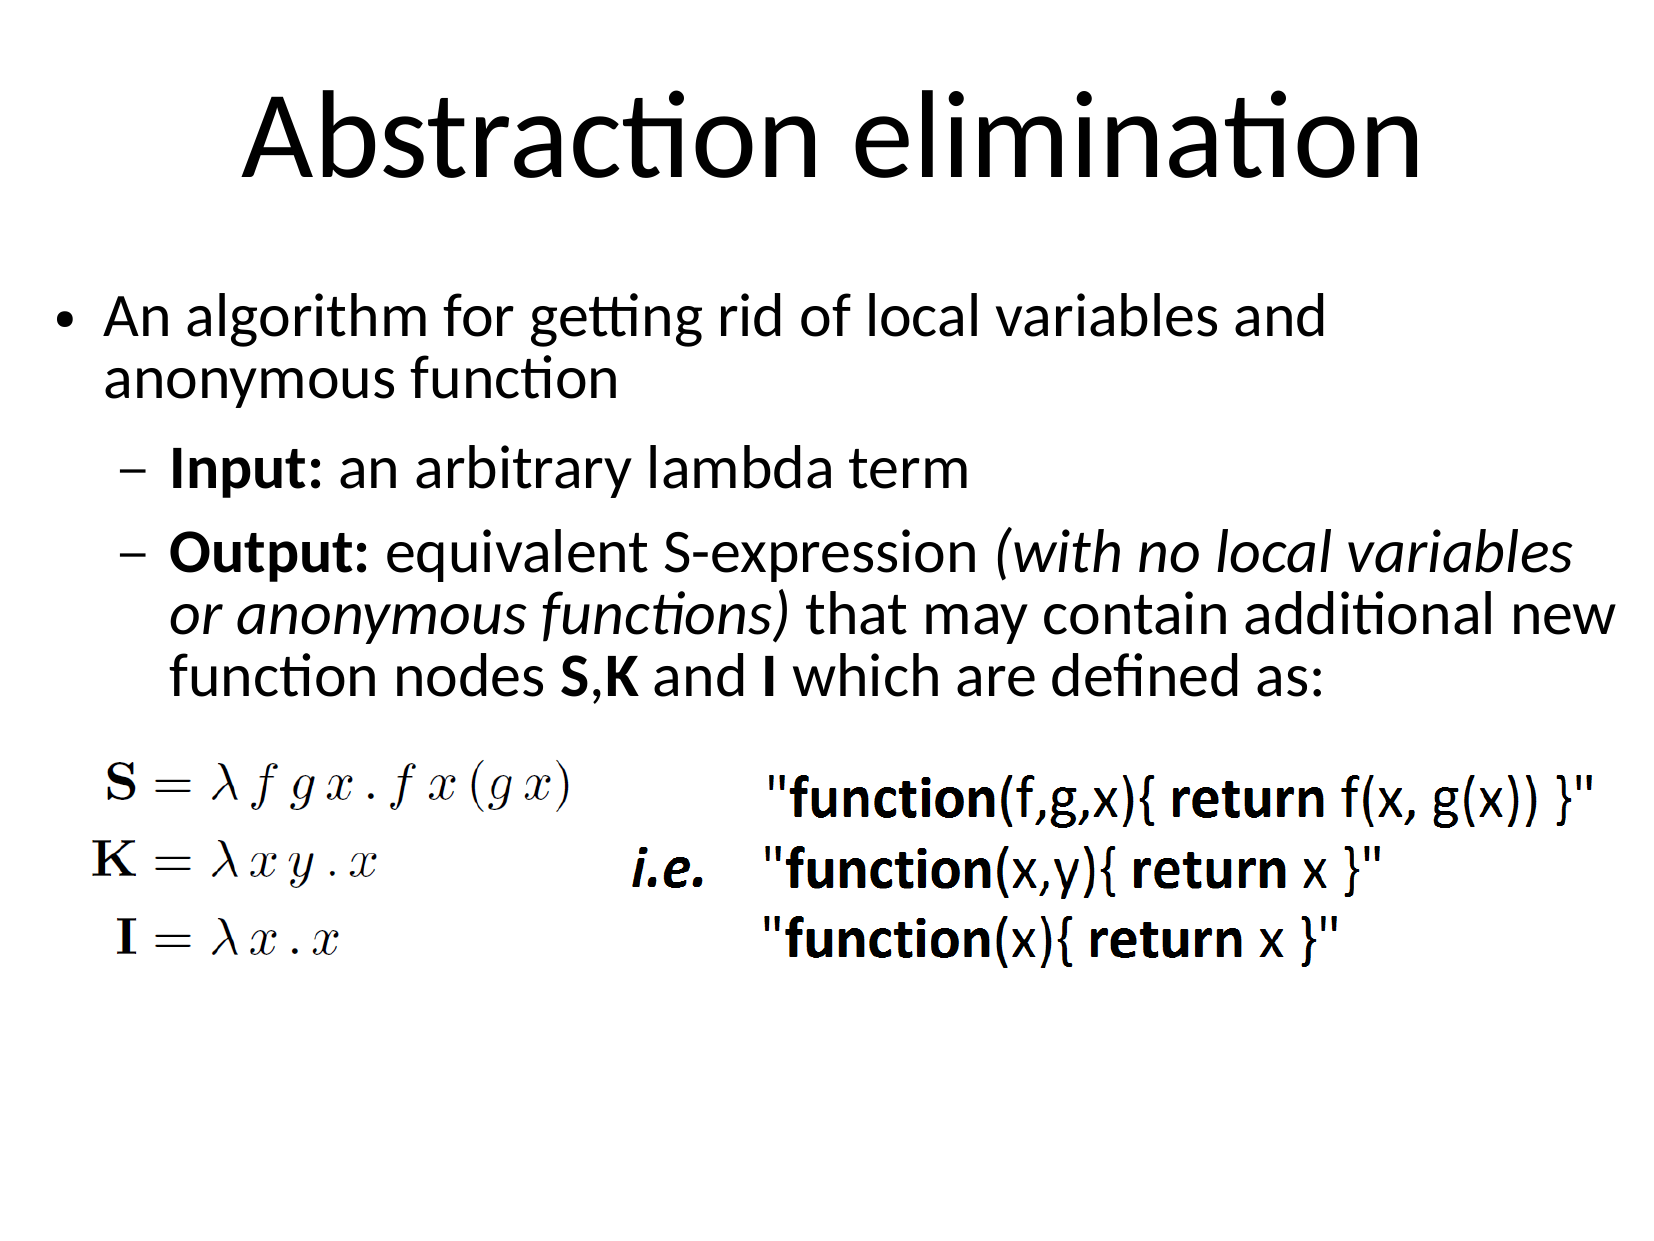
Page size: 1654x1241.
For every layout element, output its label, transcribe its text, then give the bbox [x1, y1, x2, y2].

picture [72, 734, 1613, 991]
title Abstraction elimination [90, 70, 1579, 223]
list An algorithm for getting rid of local variables and anonymous function Input: an arbitrary lambda term Output: equivalent S-expression (with no local variables or anonymous functions) that may contain additional new function nodes S,K and I which are defined as: [37, 290, 1636, 721]
